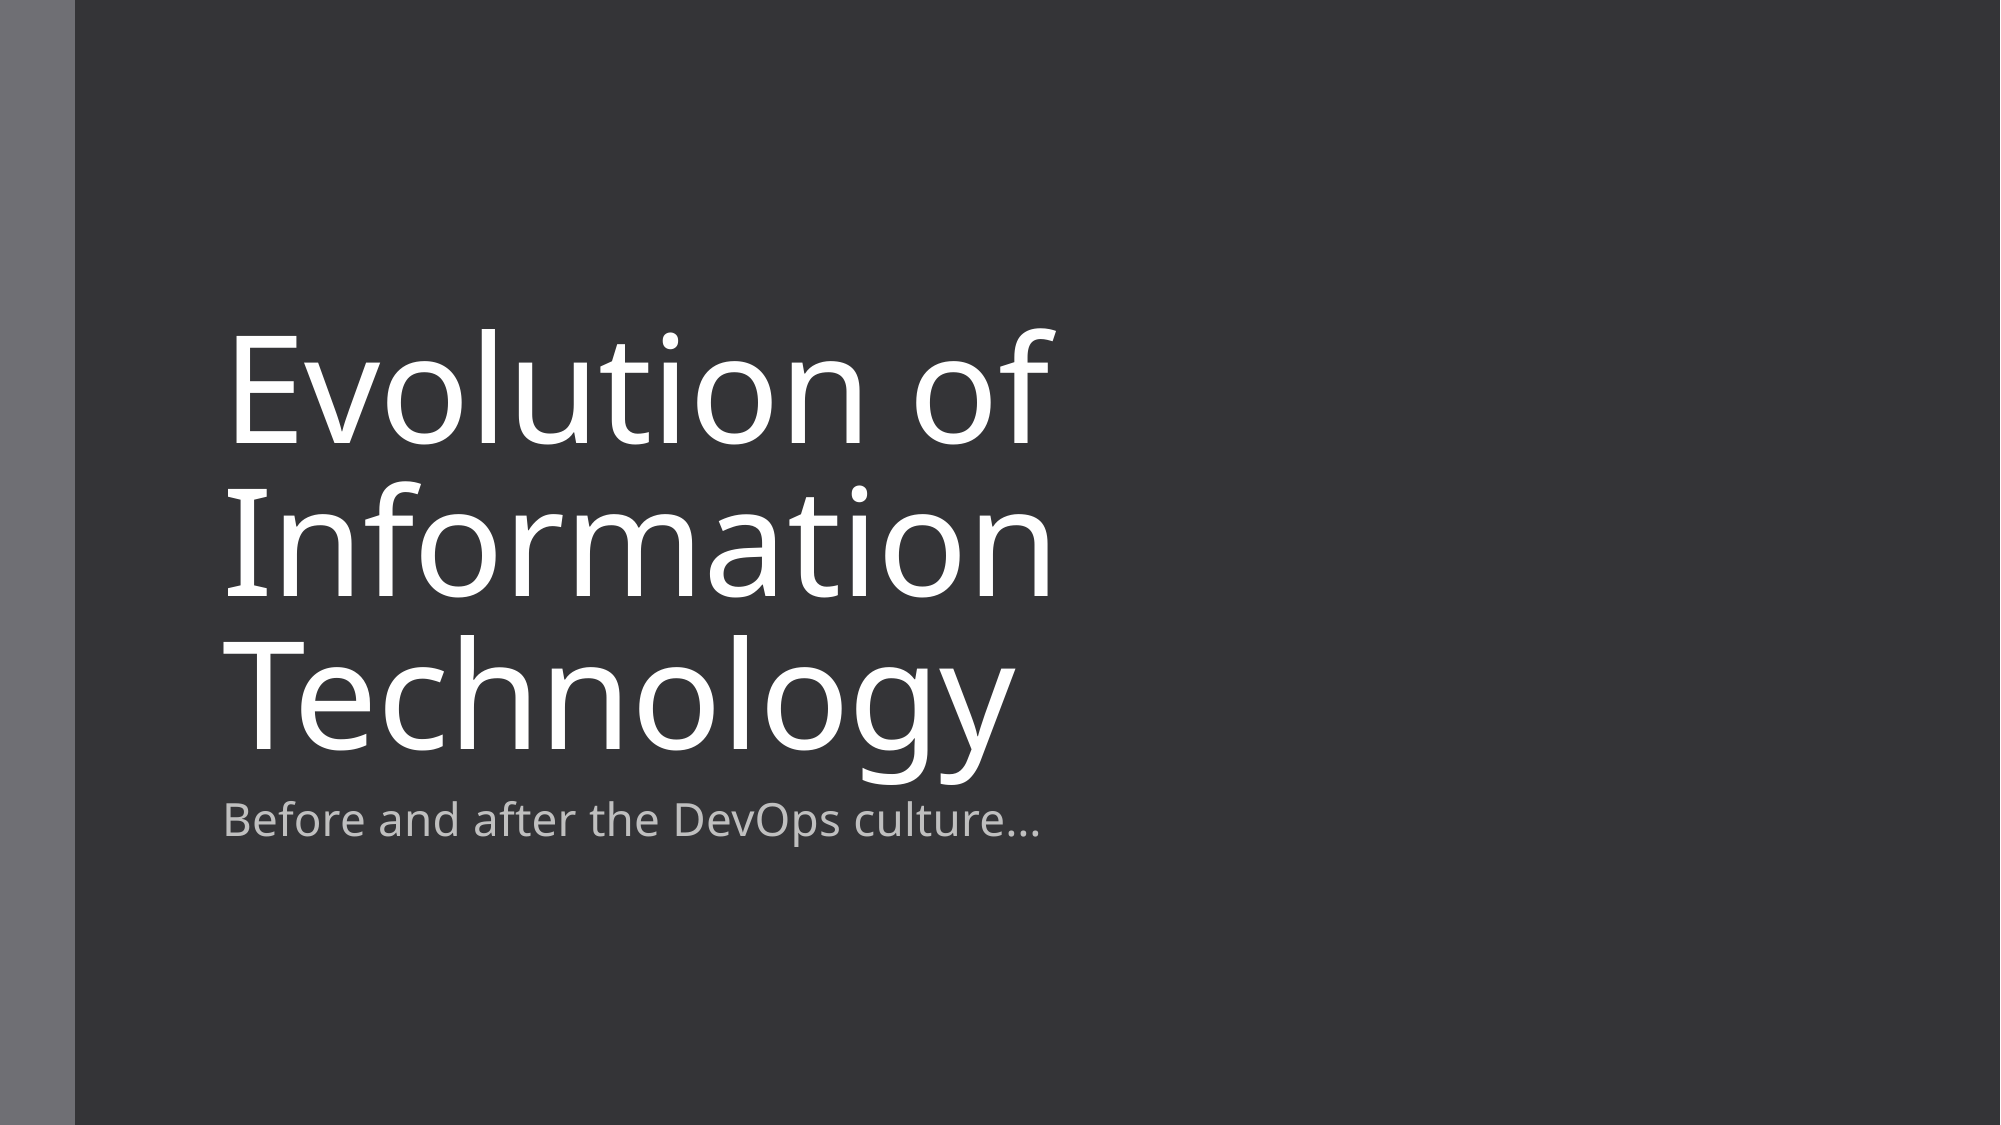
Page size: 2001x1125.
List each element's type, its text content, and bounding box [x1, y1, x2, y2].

subtitle Before and after the DevOps culture… [206, 787, 1752, 1065]
title Evolution of Information Technology [206, 124, 1752, 787]
